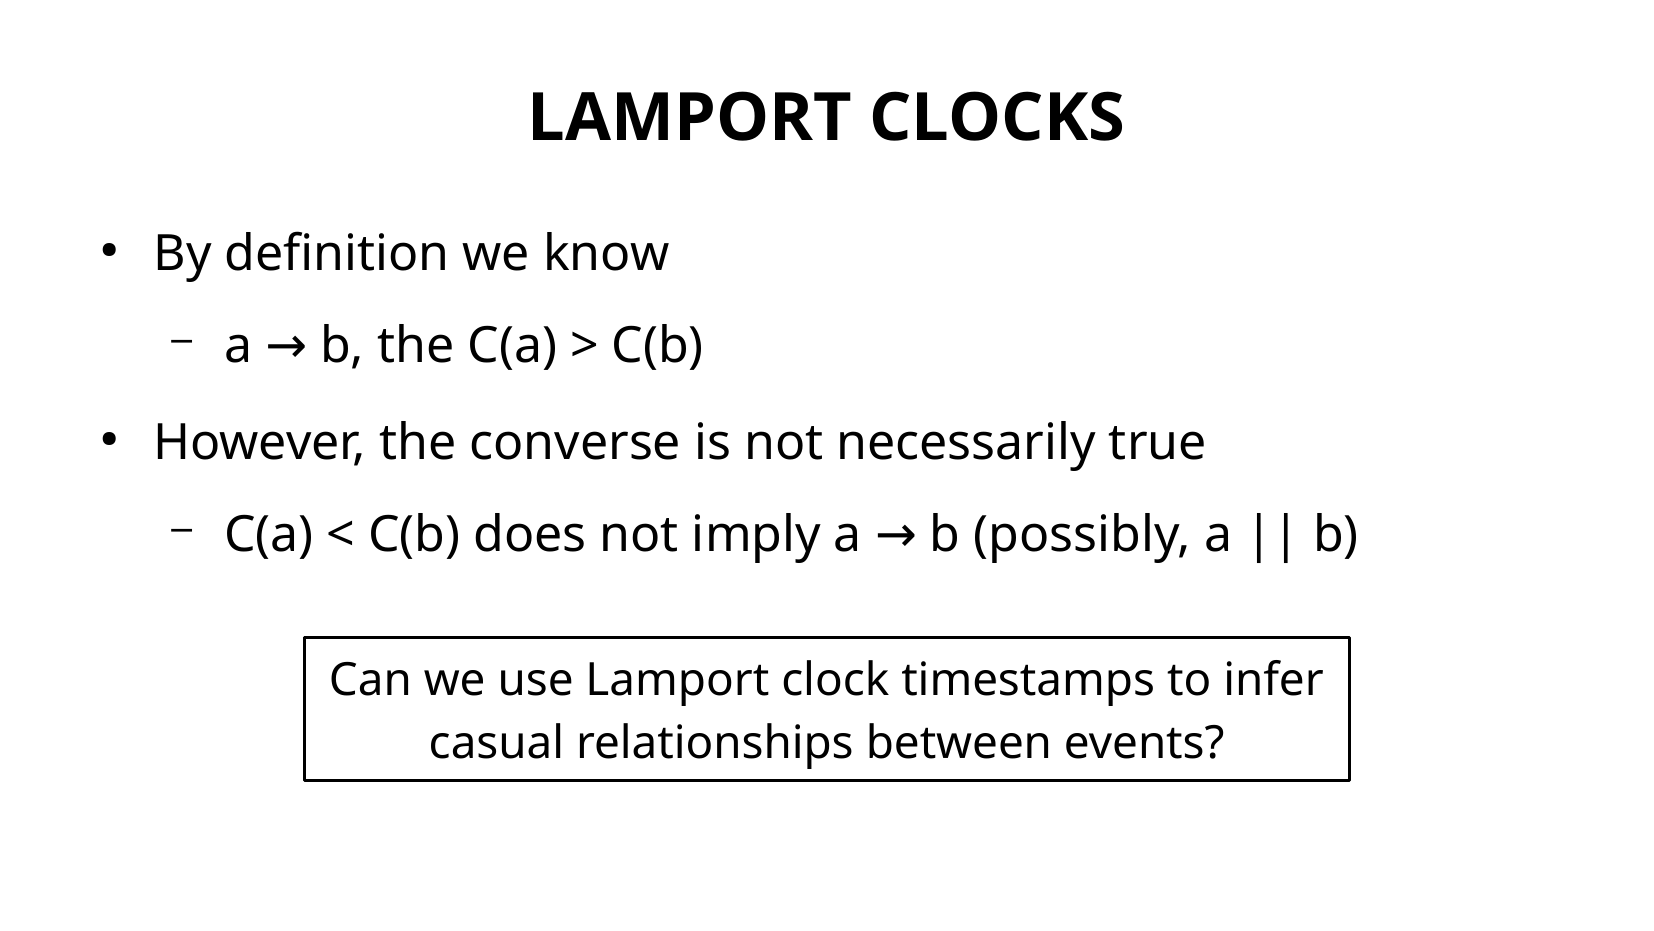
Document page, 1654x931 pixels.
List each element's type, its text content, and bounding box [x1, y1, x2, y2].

text_box Can we use Lamport clock timestamps to infer casual relationships between events? [304, 637, 1350, 767]
list By definition we know a → b, the C(a) > C(b) However, the converse is not necessarily true C(a) < C(b) does not imply a → b (possibly, a || b) [82, 217, 1571, 757]
title LAMPORT CLOCKS [82, 36, 1571, 193]
